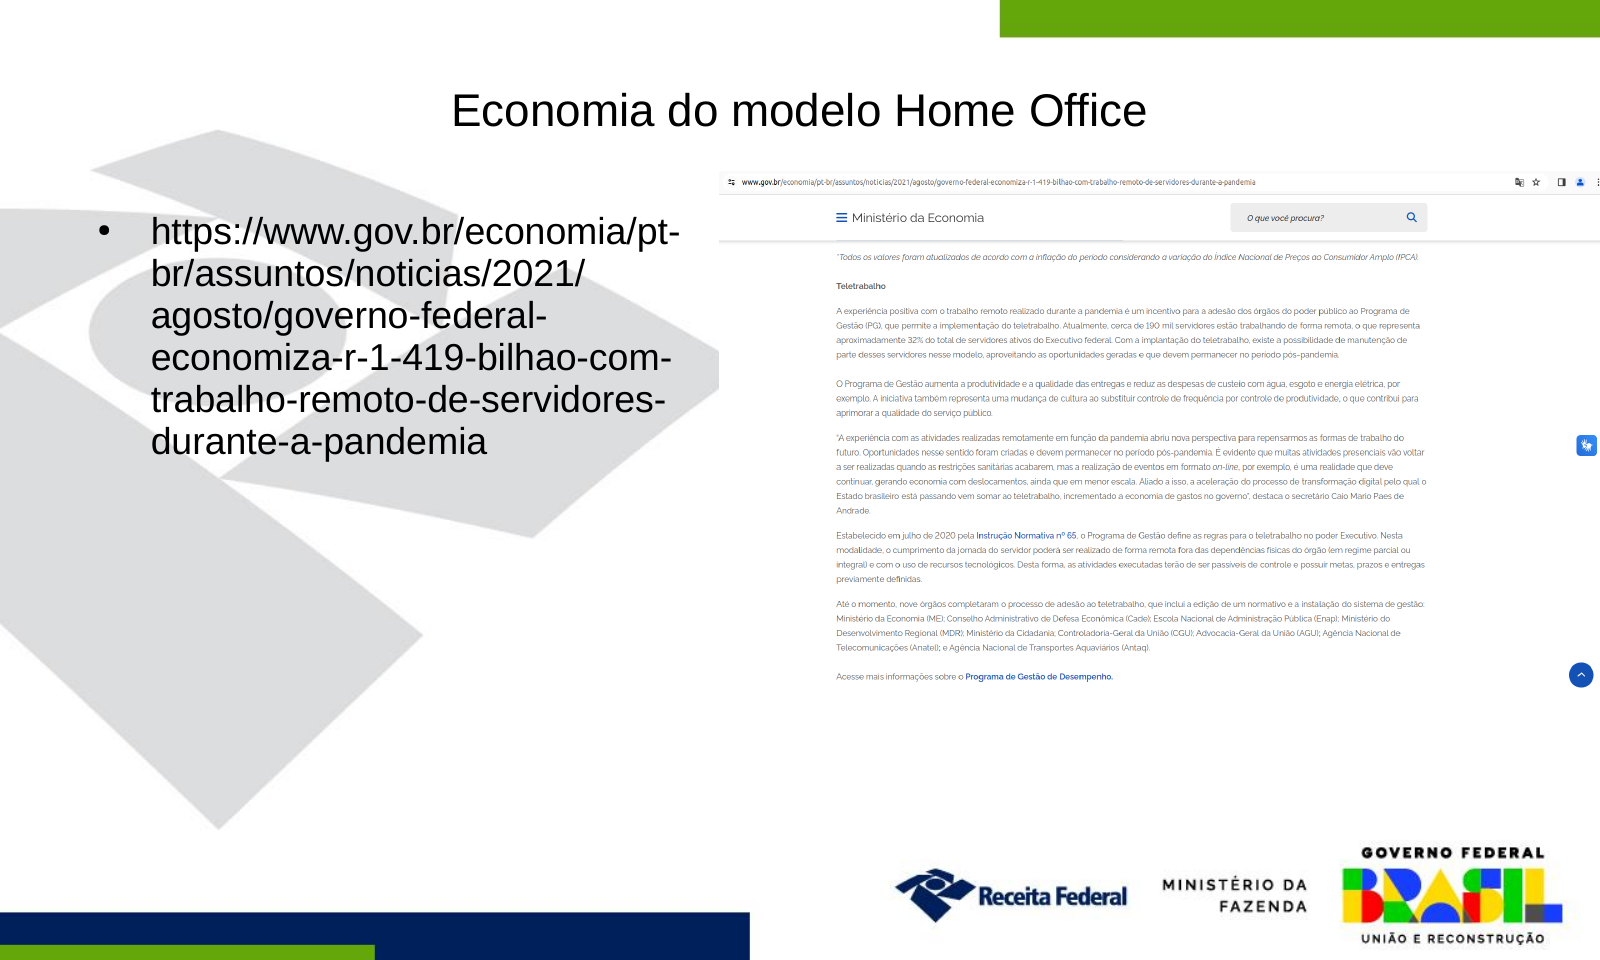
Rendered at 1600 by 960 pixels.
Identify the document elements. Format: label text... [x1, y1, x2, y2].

title Economia do modelo Home Office [79, 35, 1520, 187]
list https://www.gov.br/economia/pt-br/assuntos/noticias/2021/agosto/governo-federal-economiza-r-1-419-bilhao-com-trabalho-remoto-de-servidores-durante-a-pandemia [79, 210, 694, 734]
picture [0, 0, 1600, 960]
